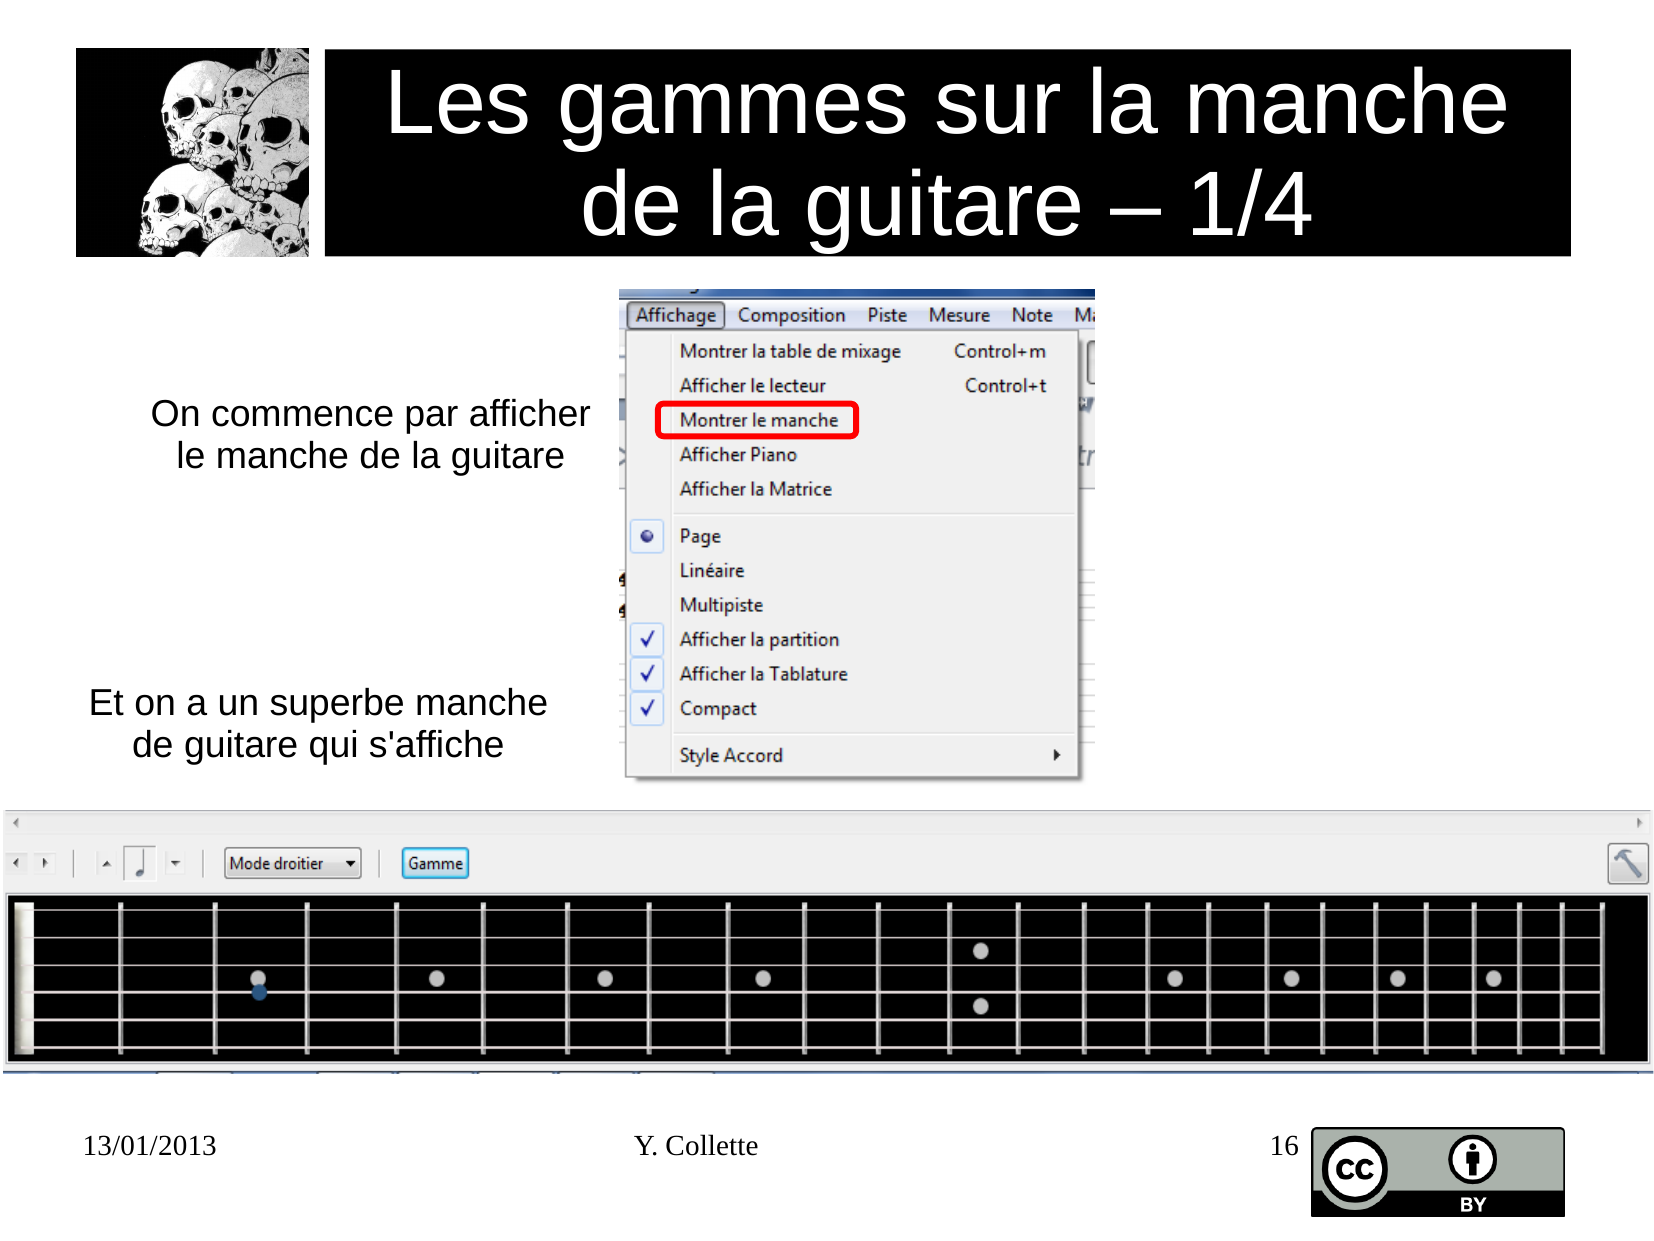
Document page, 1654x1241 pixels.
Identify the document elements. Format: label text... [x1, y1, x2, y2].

text_box Et on a un superbe manche de guitare qui s'affiche [60, 673, 577, 773]
picture [76, 48, 309, 257]
picture [619, 289, 1095, 803]
picture [3, 810, 1654, 1074]
picture [1311, 1127, 1565, 1217]
text_box On commence par afficher le manche de la guitare [125, 384, 616, 484]
title Les gammes sur la manche de la guitare – 1/4 [324, 49, 1571, 257]
